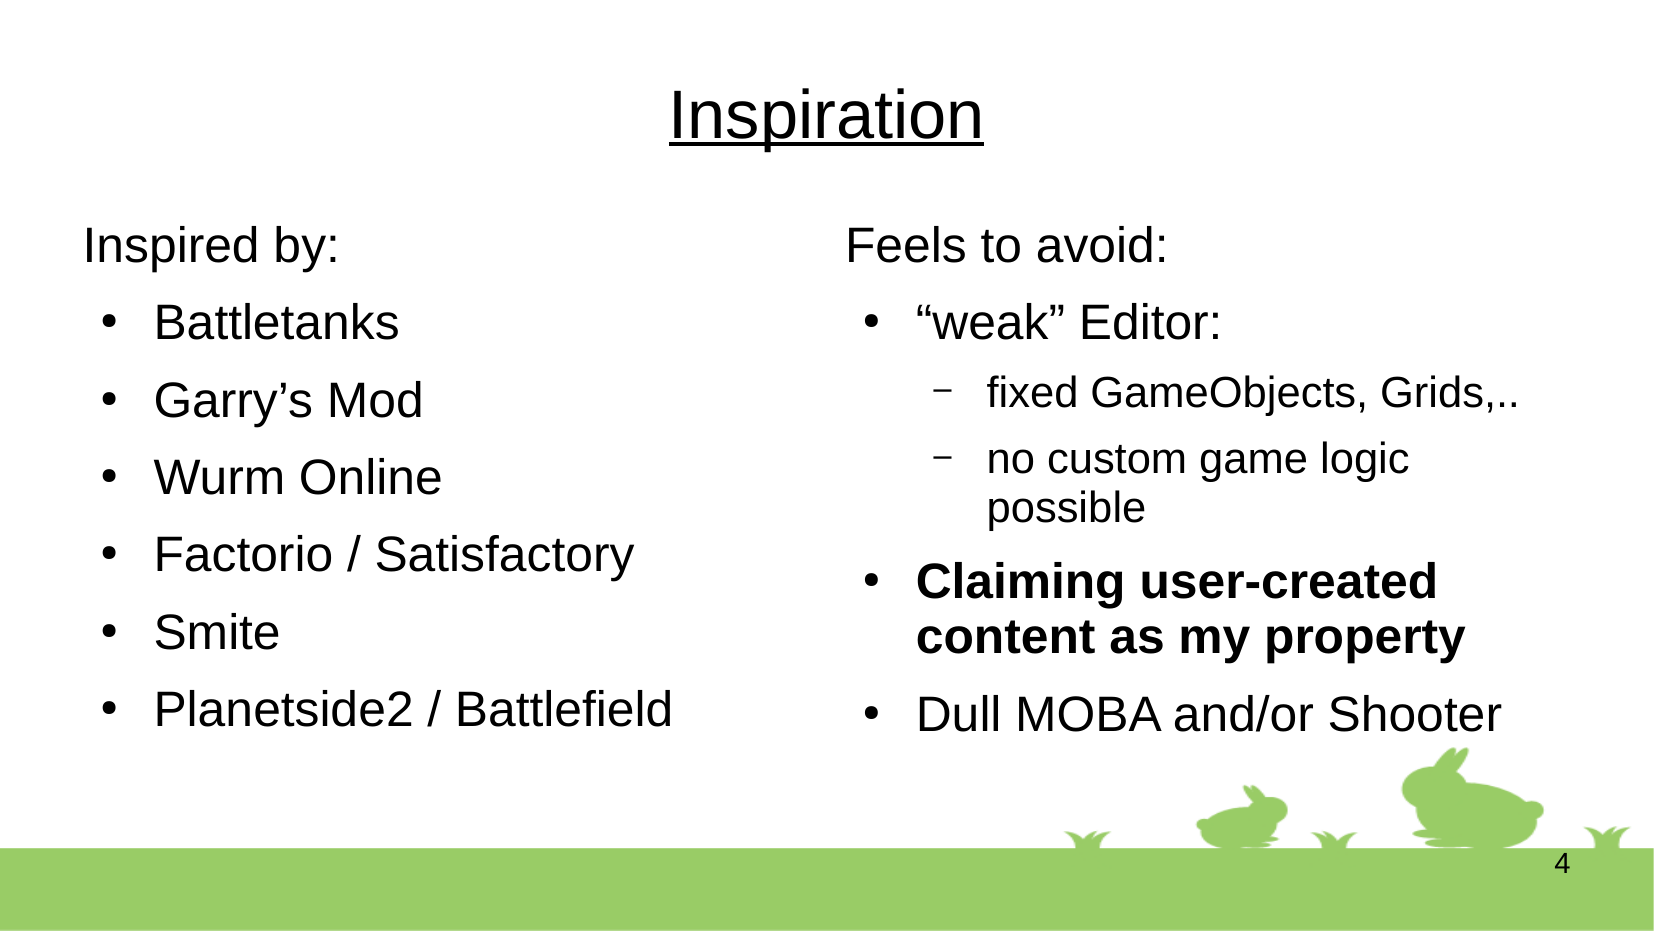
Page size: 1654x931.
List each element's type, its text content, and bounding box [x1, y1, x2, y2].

title Inspiration [82, 36, 1571, 193]
list Feels to avoid: “weak” Editor: fixed GameObjects, Grids,.. no custom game logic possible Claiming user-created content as my property Dull MOBA and/or Shooter [845, 217, 1572, 757]
list Inspired by: Battletanks Garry’s Mod Wurm Online Factorio / Satisfactory Smite Planetside2 / Battlefield [82, 217, 809, 757]
picture [0, 0, 1654, 931]
